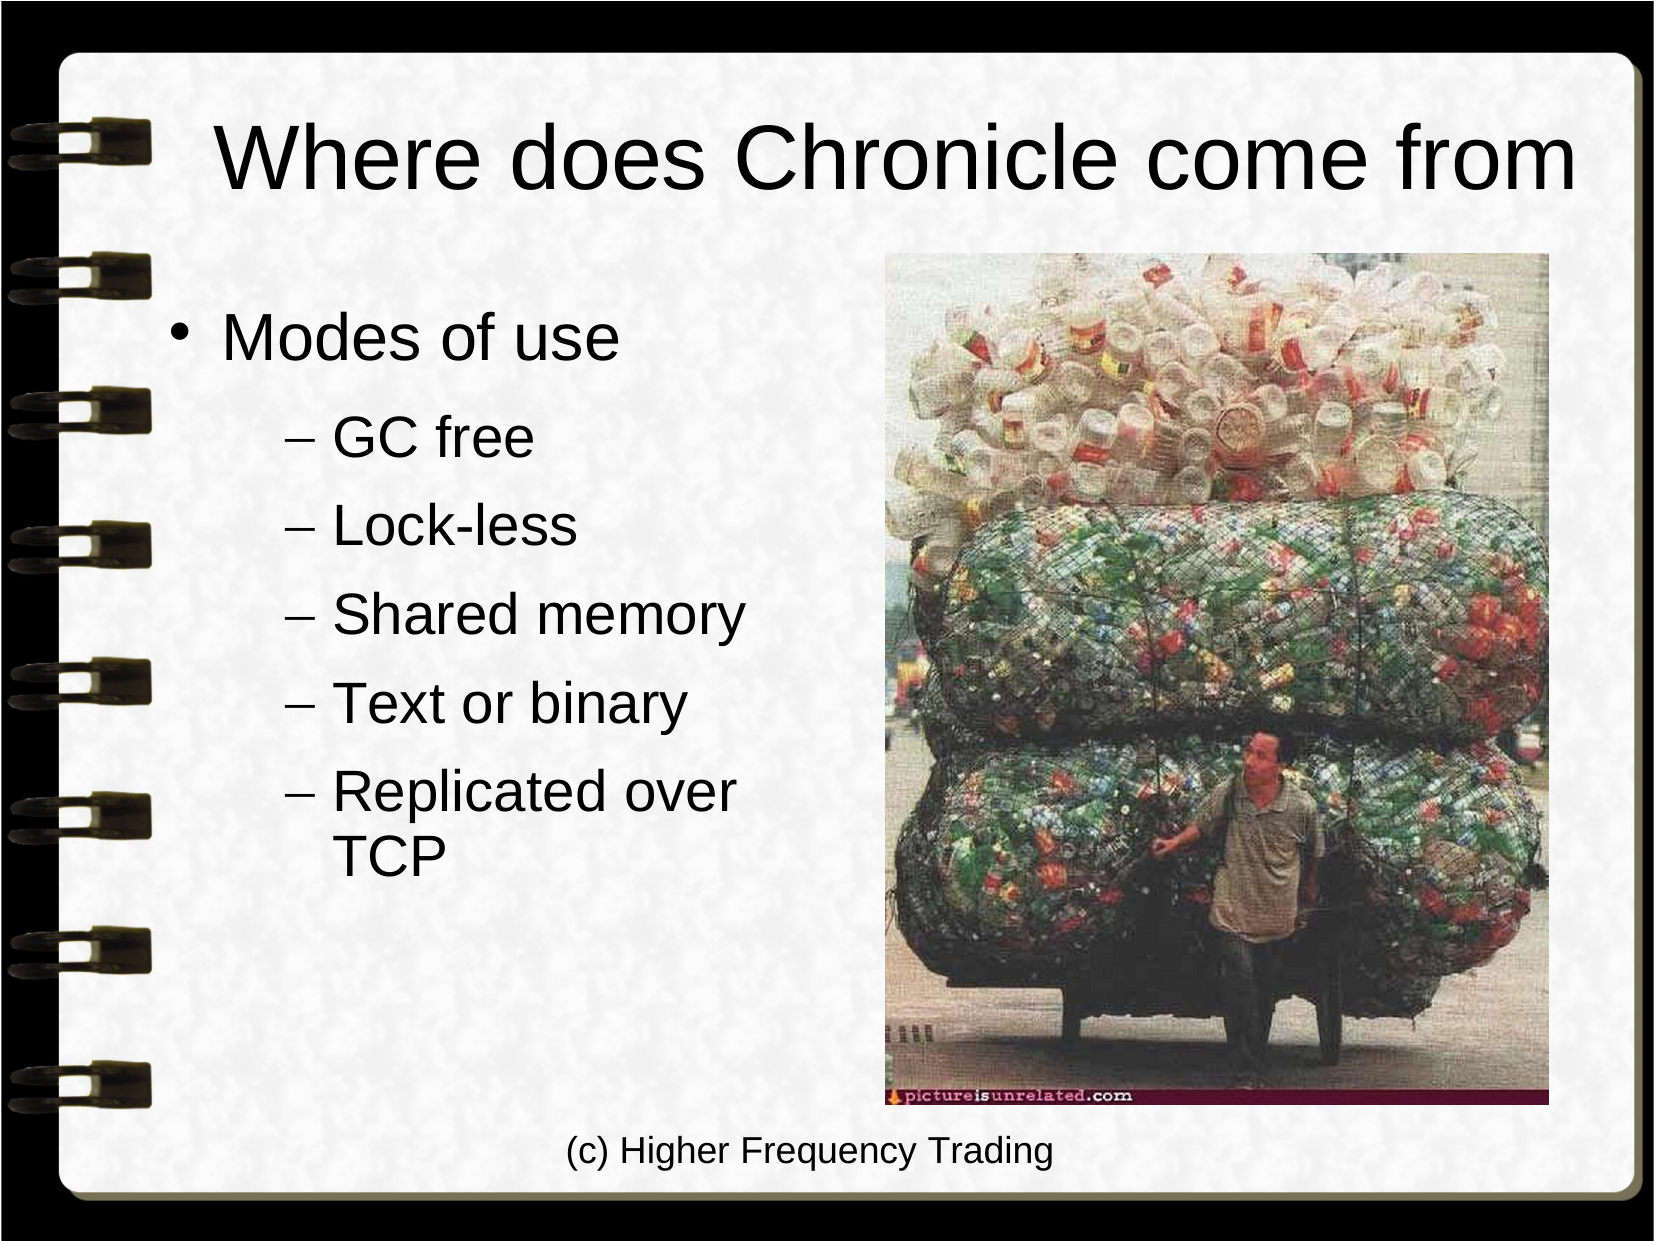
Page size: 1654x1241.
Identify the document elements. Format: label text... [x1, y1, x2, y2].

list Modes of use GC free Lock-less Shared memory Text or binary Replicated over TCP [151, 296, 861, 1016]
title Where does Chronicle come from [153, 52, 1641, 260]
picture [1, 1, 1654, 1241]
